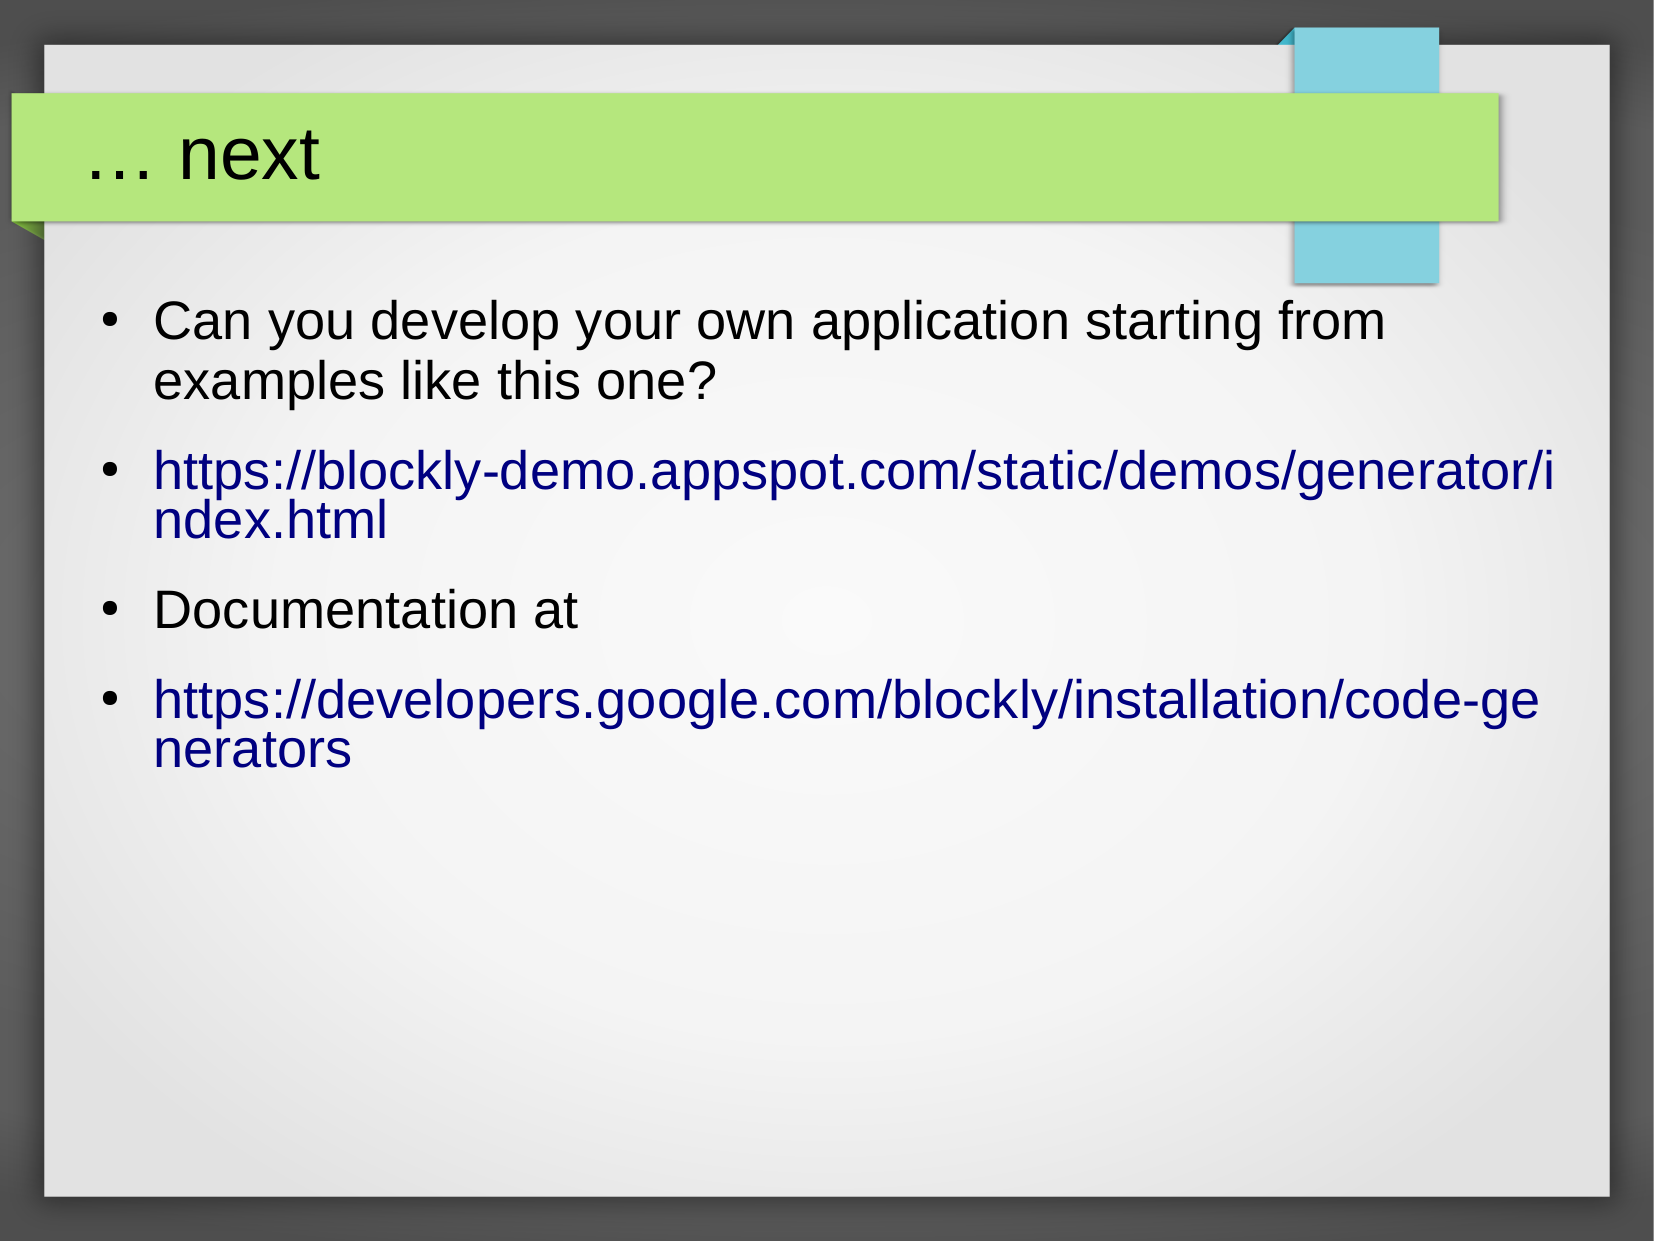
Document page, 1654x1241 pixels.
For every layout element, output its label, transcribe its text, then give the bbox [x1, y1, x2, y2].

list Can you develop your own application starting from examples like this one? https://blockly-demo.appspot.com/static/demos/generator/index.html Documentation at https://developers.google.com/blockly/installation/code-generators [82, 290, 1571, 1010]
title … next [82, 94, 1264, 213]
picture [0, 0, 1654, 1241]
